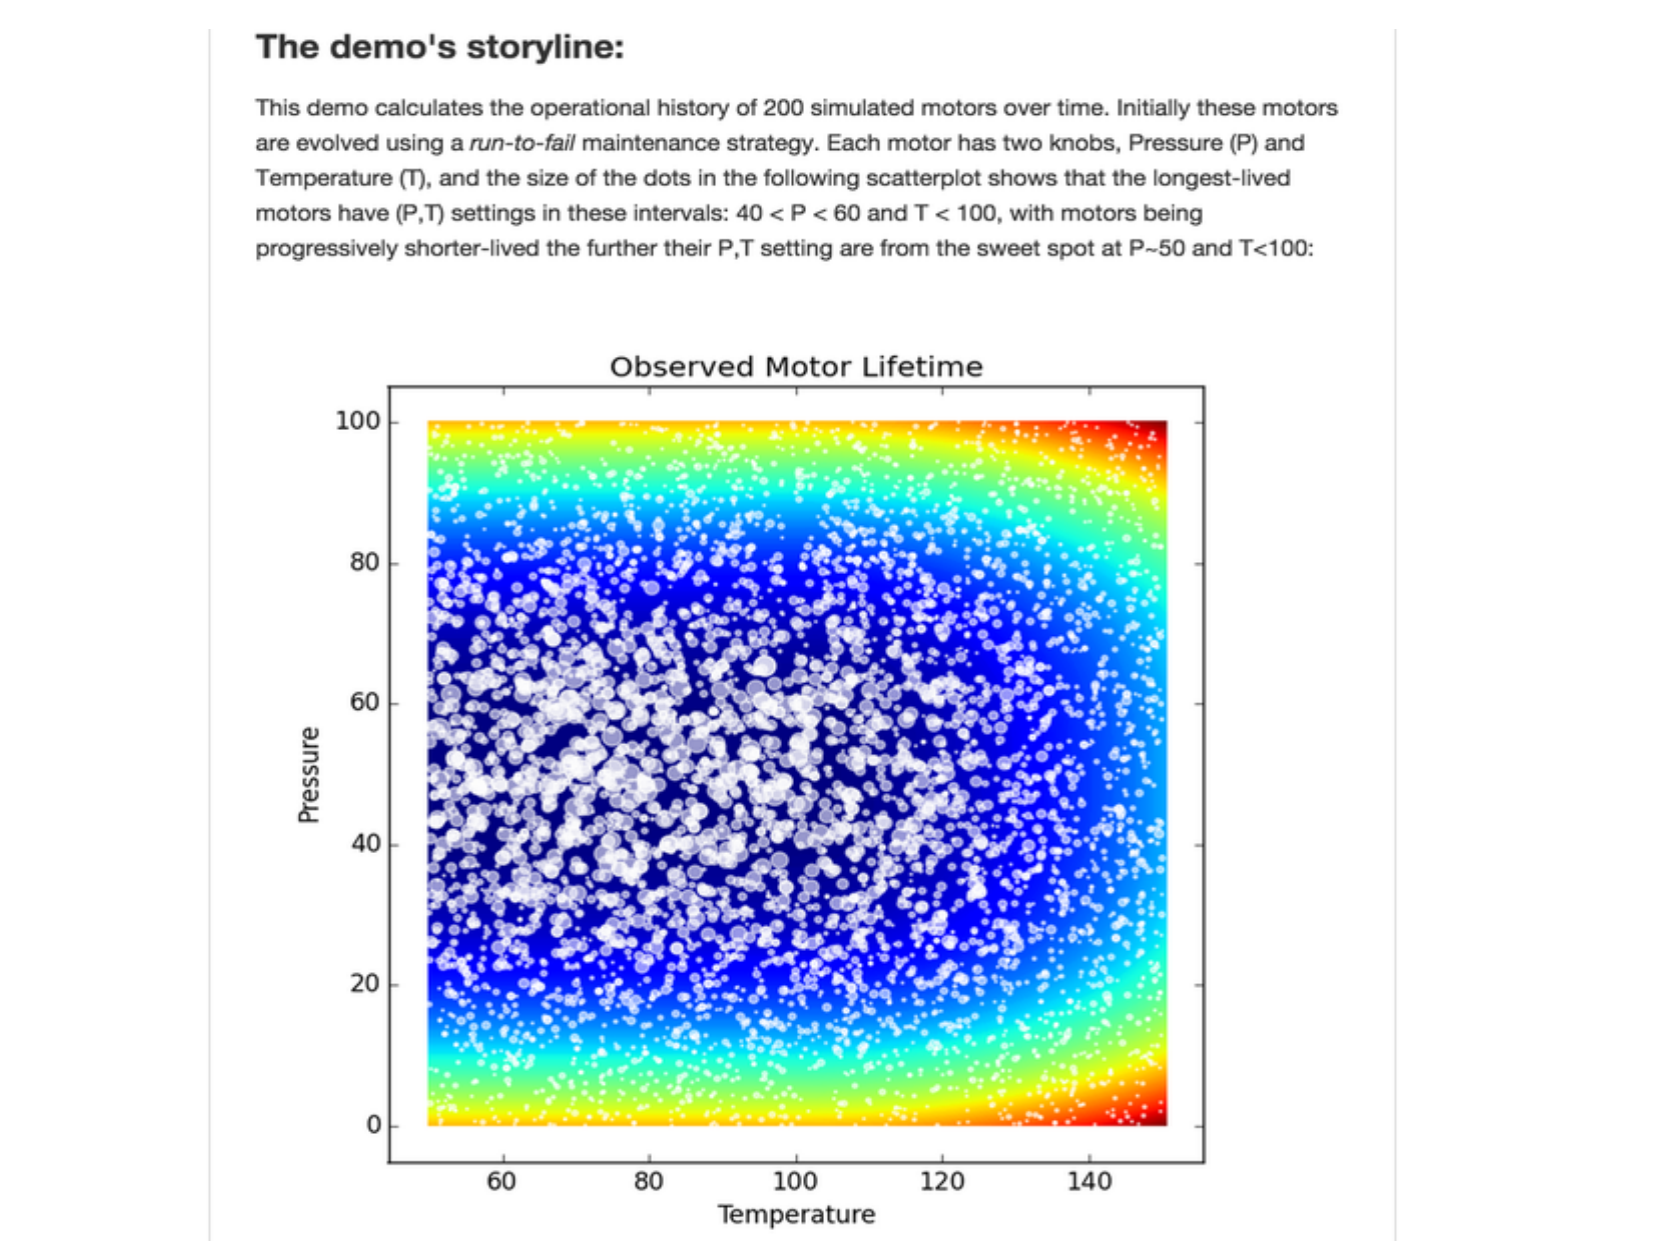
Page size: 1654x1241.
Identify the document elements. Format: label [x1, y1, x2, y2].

picture [195, 29, 1411, 1241]
